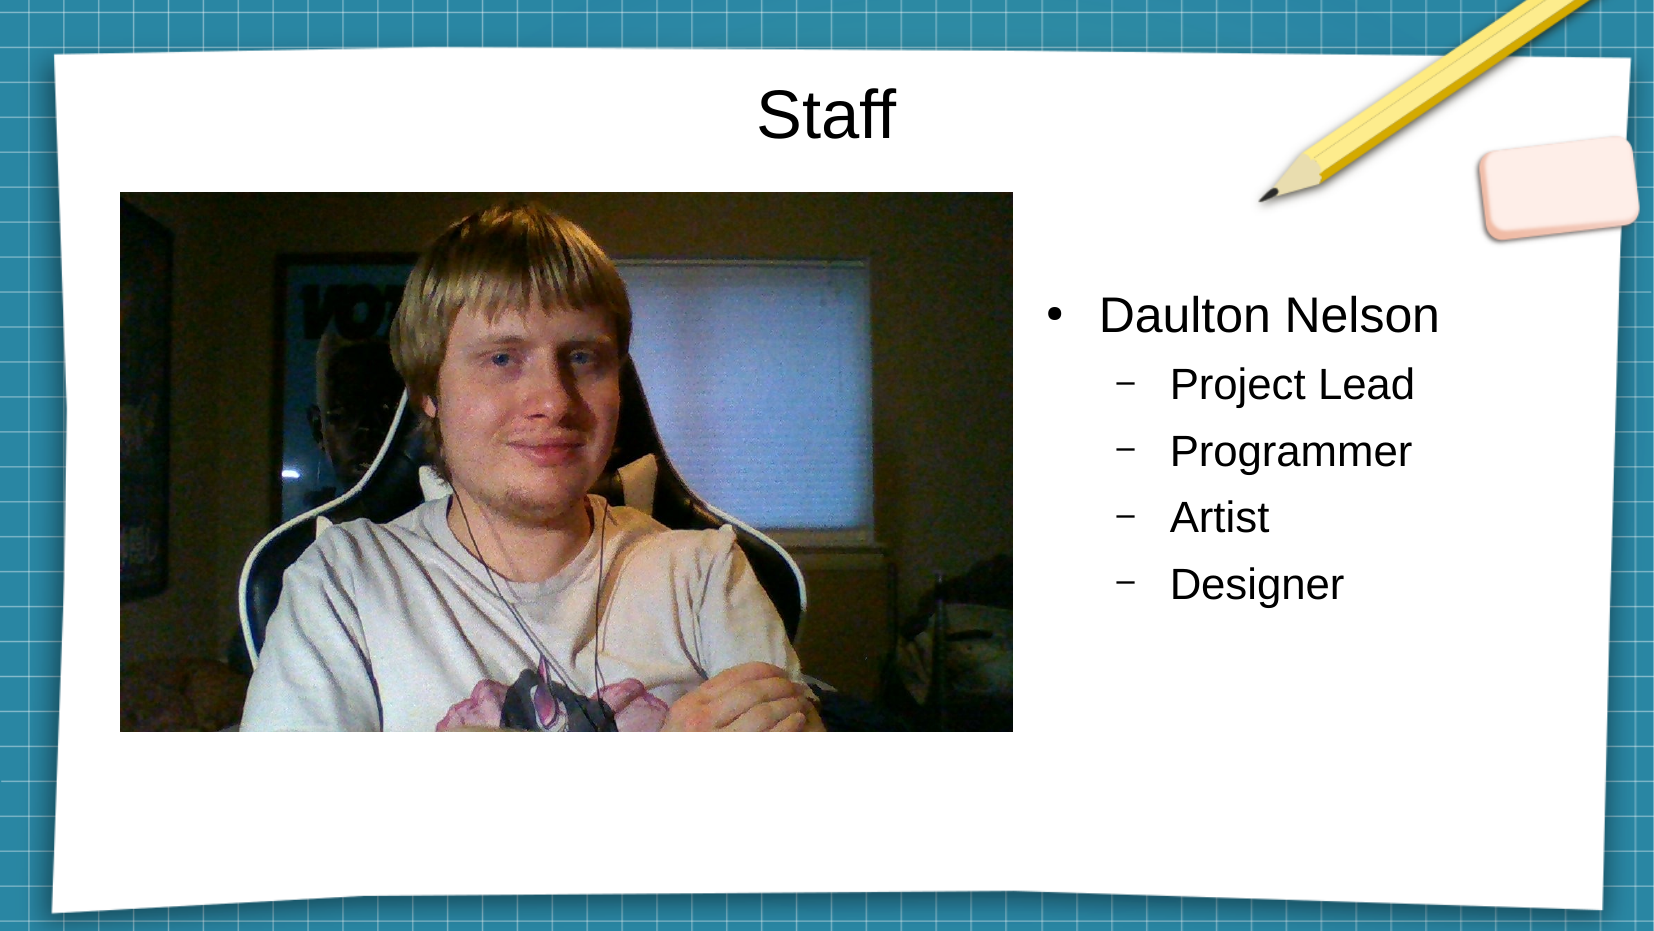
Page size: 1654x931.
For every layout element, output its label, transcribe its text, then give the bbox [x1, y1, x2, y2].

title Staff [82, 37, 1571, 193]
list Daulton Nelson Project Lead Programmer Artist Designer [1028, 286, 1654, 827]
picture [0, 0, 1654, 931]
